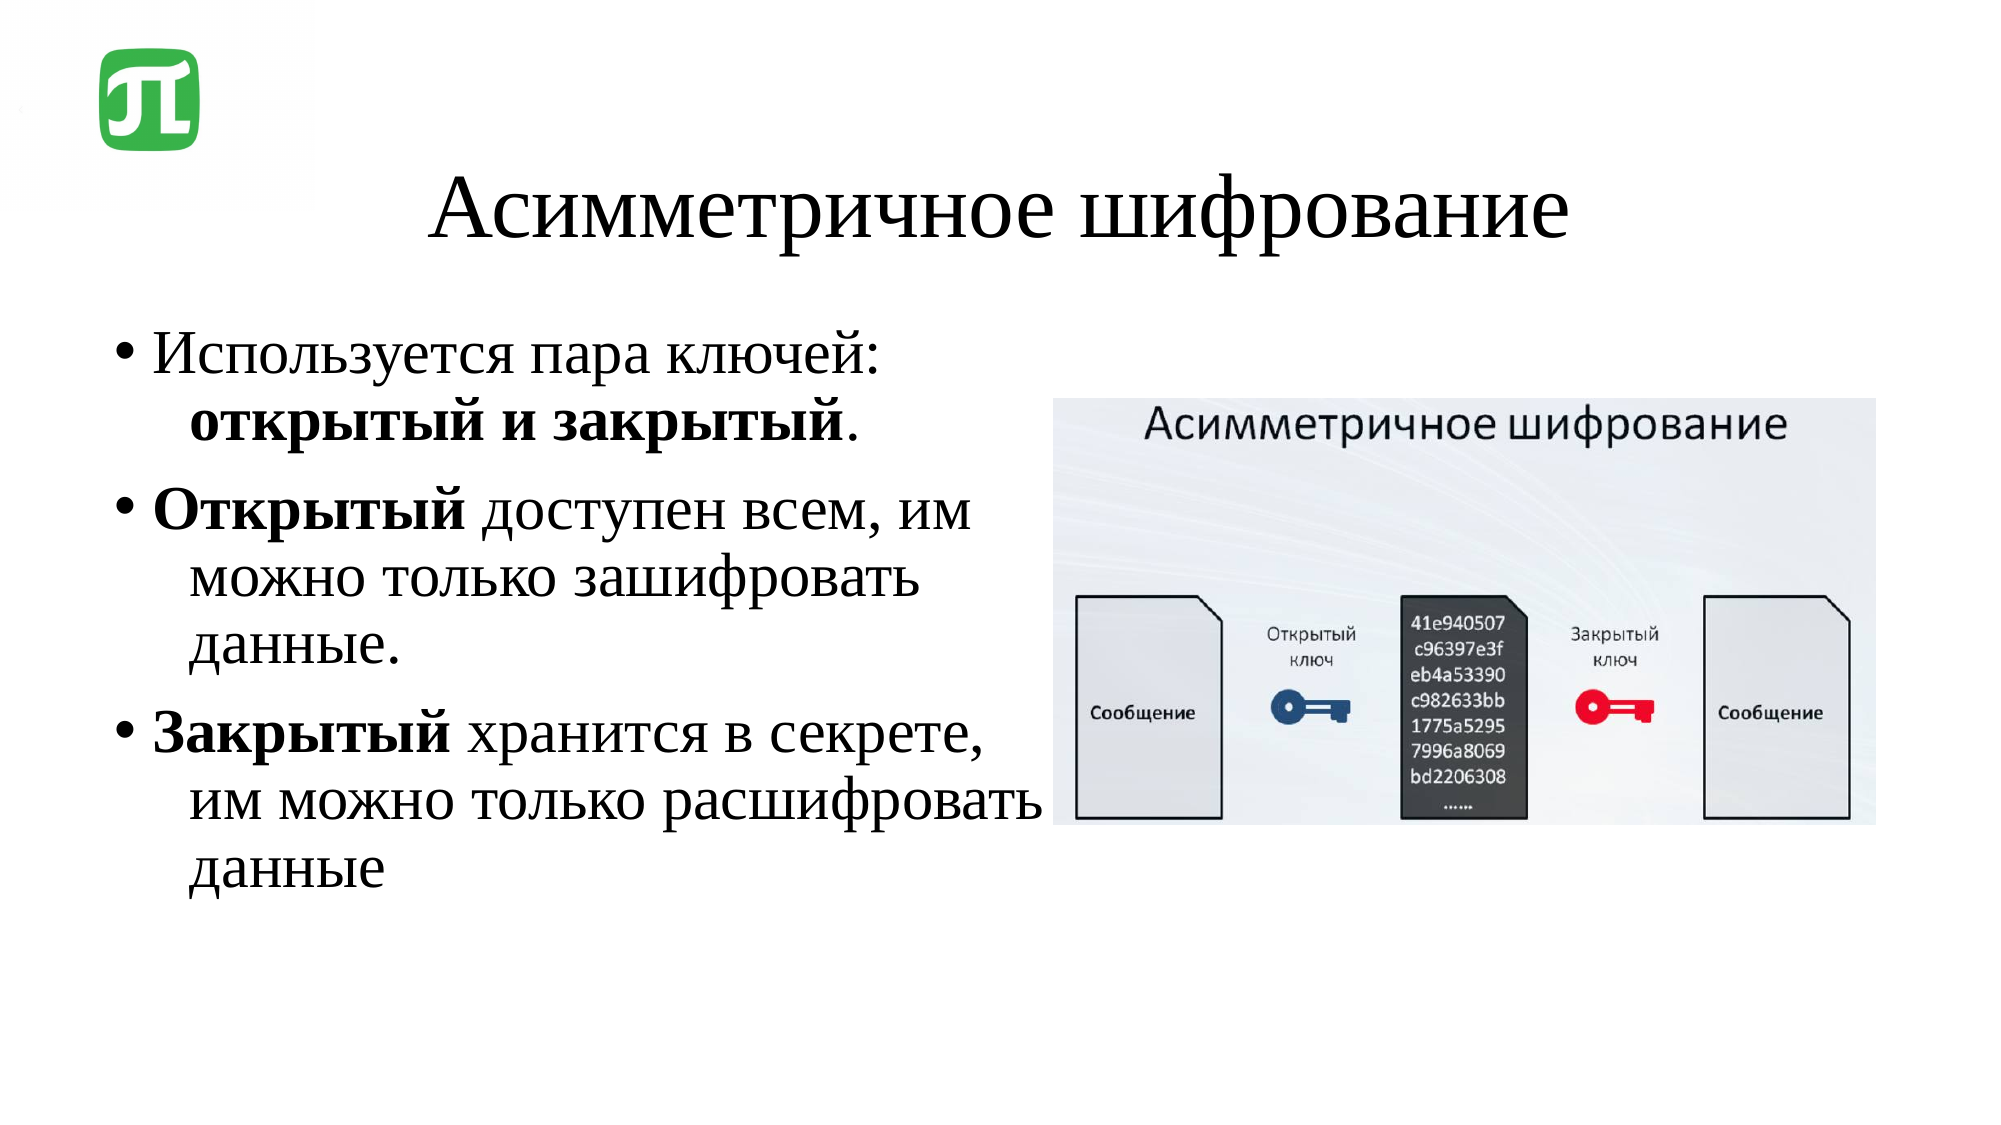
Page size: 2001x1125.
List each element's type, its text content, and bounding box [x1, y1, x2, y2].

picture [1053, 398, 1876, 826]
picture [0, 0, 315, 211]
title Асимметричное шифрование [137, 99, 1863, 317]
list Используется пара ключей: открытый и закрытый. Открытый доступен всем, им можно только зашифровать данные. Закрытый хранится в секрете, им можно только расшифровать данные [99, 311, 1088, 1125]
